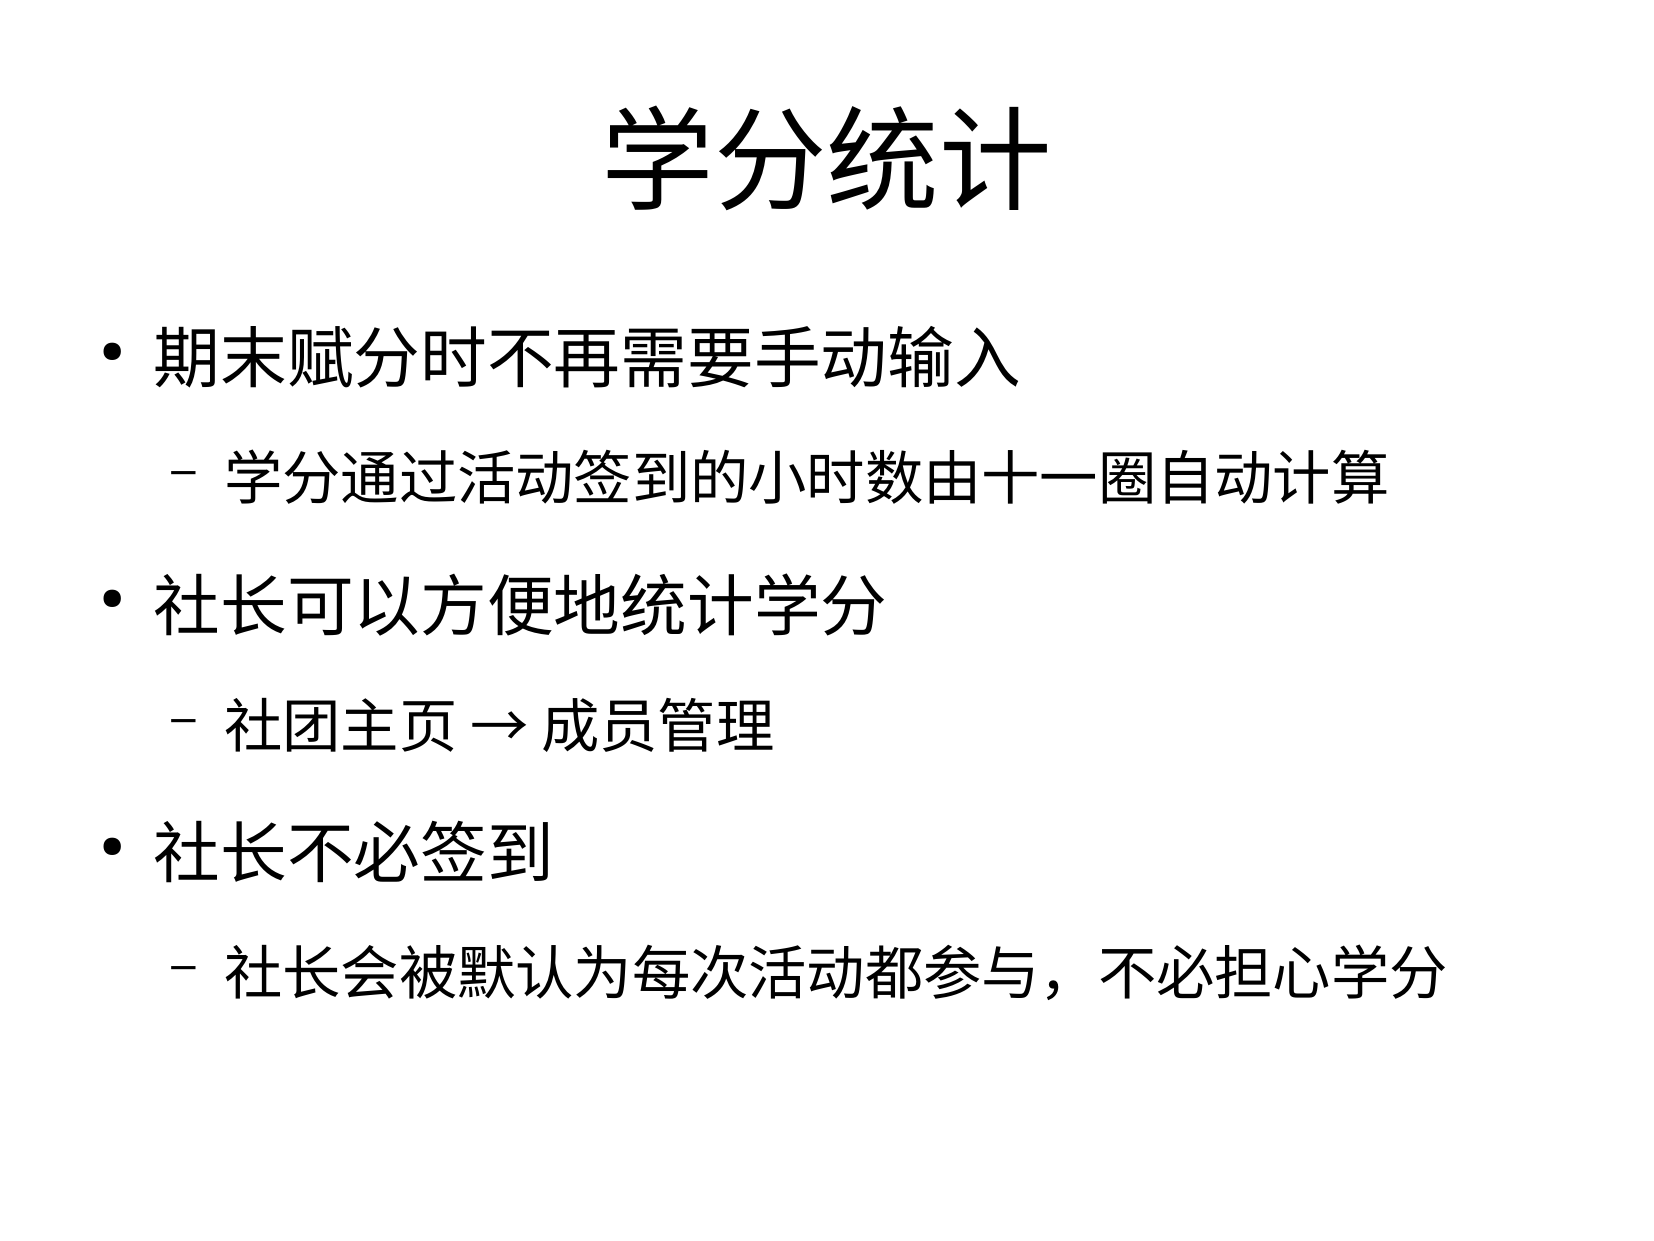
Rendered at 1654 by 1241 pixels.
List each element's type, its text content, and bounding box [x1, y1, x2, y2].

list 期末赋分时不再需要手动输入 学分通过活动签到的小时数由十一圈自动计算 社长可以方便地统计学分 社团主页 → 成员管理 社长不必签到 社长会被默认为每次活动都参与，不必担心学分 [82, 290, 1571, 1158]
title 学分统计 [82, 49, 1571, 257]
